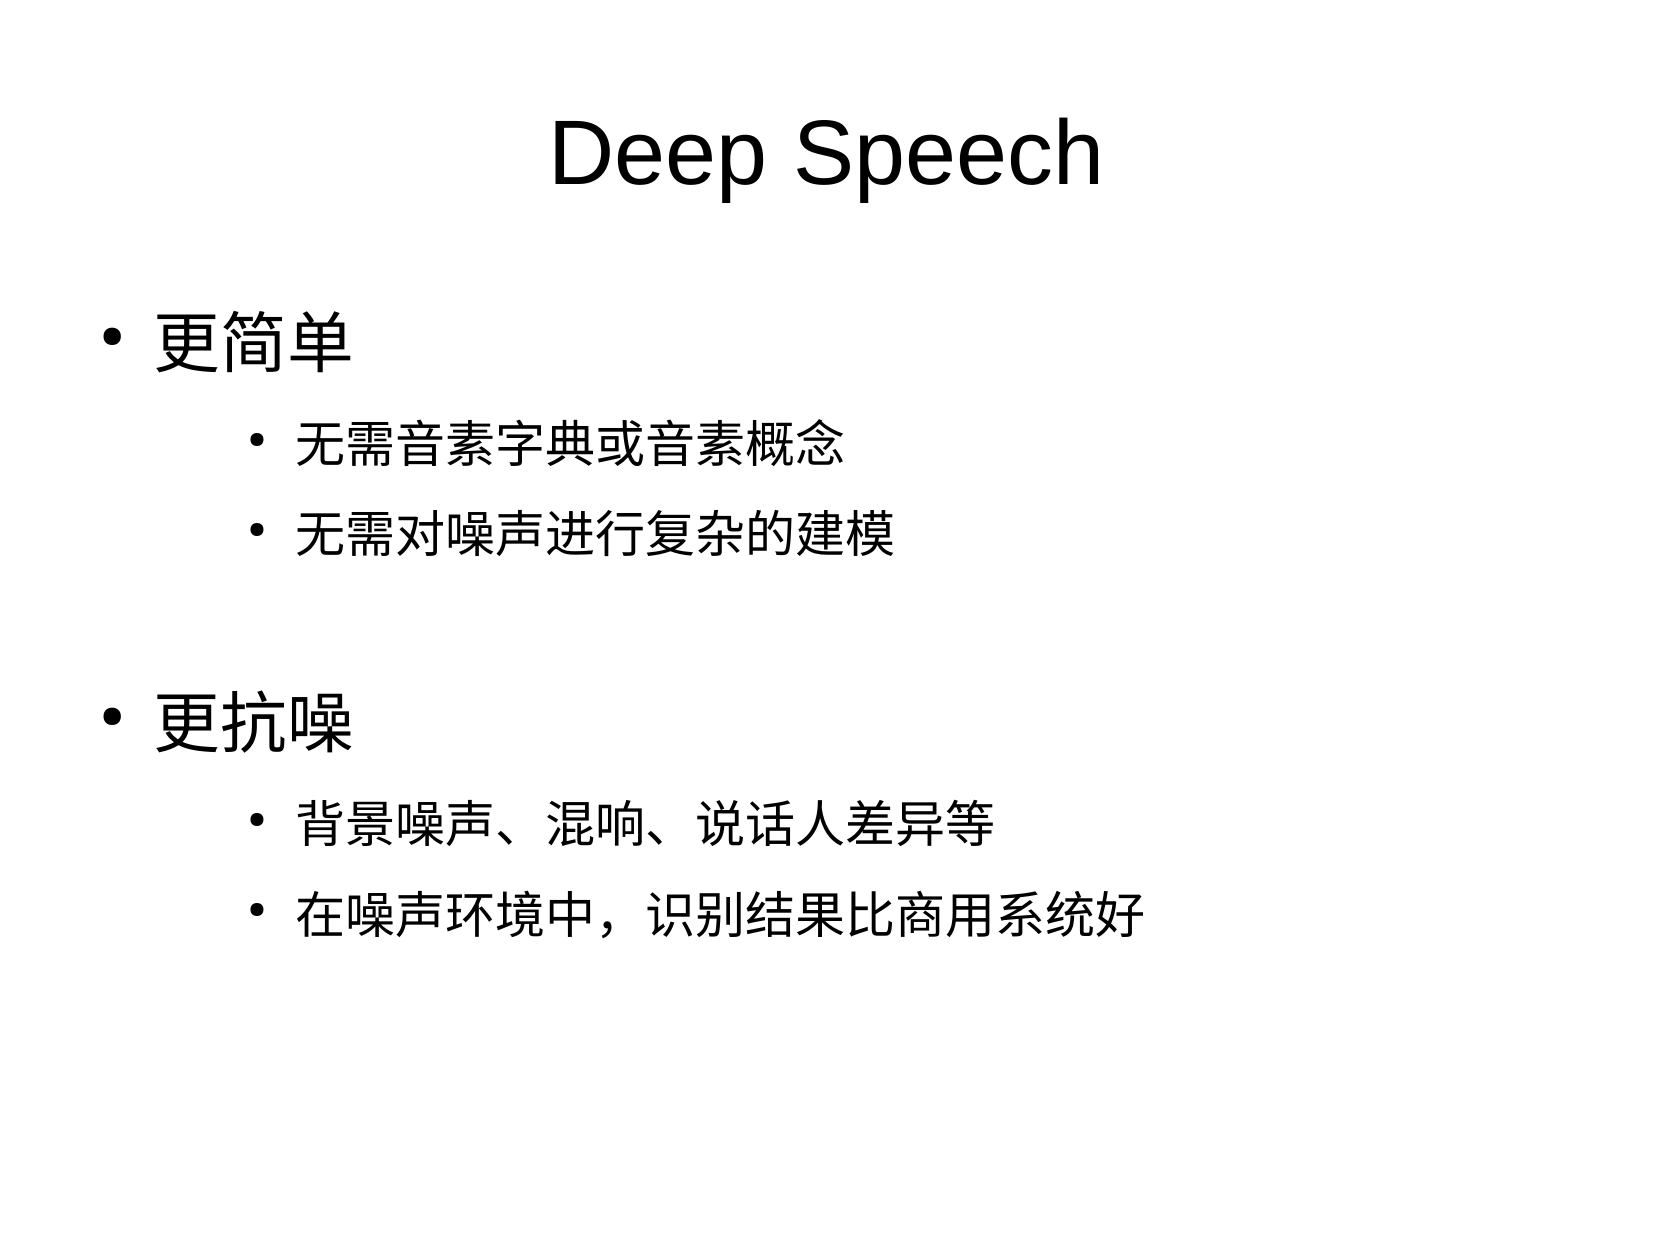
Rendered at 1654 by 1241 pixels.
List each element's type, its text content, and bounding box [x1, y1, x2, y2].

title Deep Speech [82, 49, 1571, 257]
list 更简单 无需音素字典或音素概念 无需对噪声进行复杂的建模 更抗噪 背景噪声、混响、说话人差异等 在噪声环境中，识别结果比商用系统好 [82, 290, 1571, 1010]
